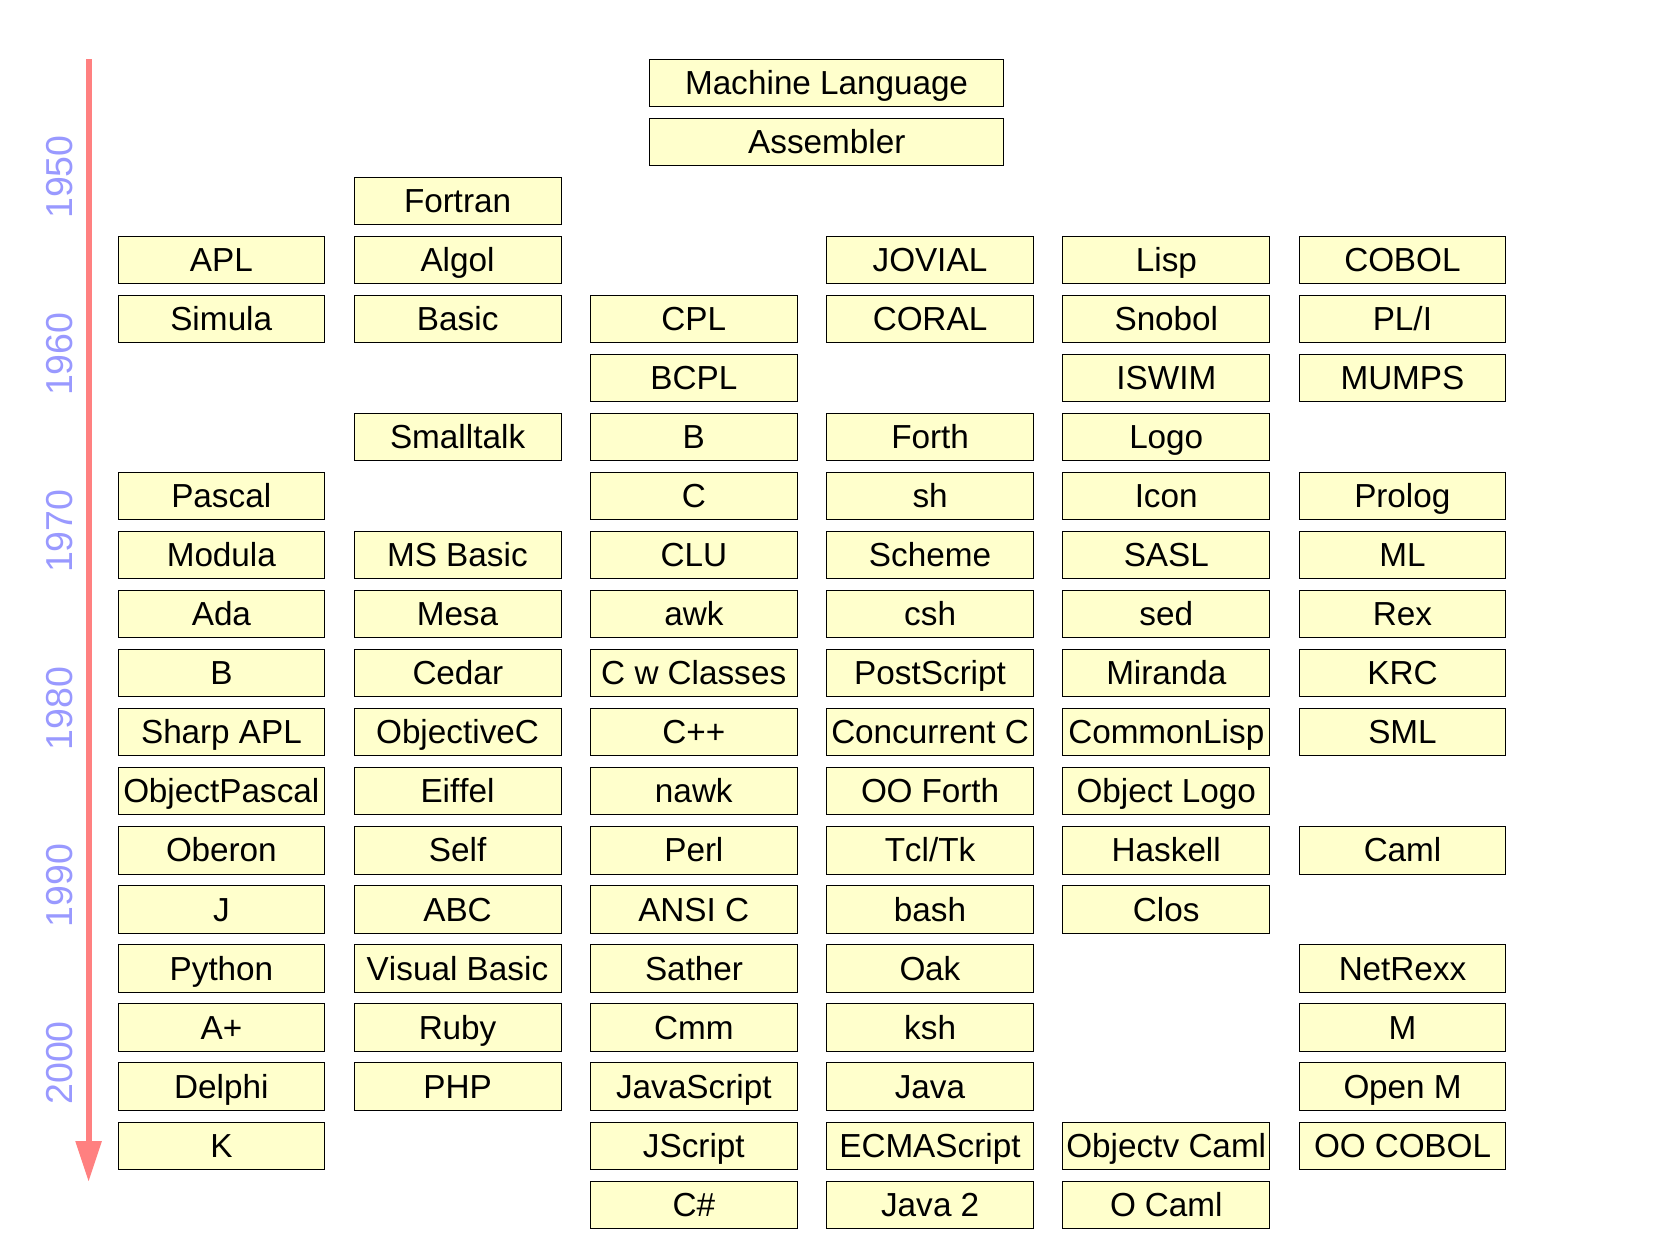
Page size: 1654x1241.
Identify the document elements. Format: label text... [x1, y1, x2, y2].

text_box csh [826, 590, 1034, 638]
text_box ML [1299, 531, 1506, 579]
text_box Tcl/Tk [826, 826, 1034, 875]
text_box B [590, 413, 798, 461]
text_box sh [826, 472, 1034, 520]
text_box Perl [590, 826, 798, 875]
text_box Rex [1299, 590, 1506, 638]
text_box Forth [826, 413, 1034, 461]
text_box Python [118, 944, 325, 993]
text_box 1980 [29, 649, 86, 768]
text_box Haskell [1062, 826, 1270, 875]
text_box Object Logo [1062, 767, 1270, 815]
text_box Sather [590, 944, 798, 993]
text_box NetRexx [1299, 944, 1506, 993]
text_box MUMPS [1299, 354, 1506, 402]
text_box Java 2 [826, 1181, 1034, 1229]
text_box 1960 [29, 295, 86, 414]
text_box A+ [118, 1003, 325, 1052]
text_box KRC [1299, 649, 1506, 697]
text_box Scheme [826, 531, 1034, 579]
text_box ISWIM [1062, 354, 1270, 402]
text_box ObjectiveC [354, 708, 562, 756]
text_box Basic [354, 295, 562, 343]
text_box 1990 [29, 826, 86, 945]
text_box Cmm [590, 1003, 798, 1052]
text_box Oak [826, 944, 1034, 993]
text_box Fortran [354, 177, 562, 225]
text_box C [590, 472, 798, 520]
text_box APL [118, 236, 325, 284]
text_box Assembler [649, 118, 1004, 166]
text_box Ruby [354, 1003, 562, 1052]
text_box O Caml [1062, 1181, 1270, 1229]
text_box COBOL [1299, 236, 1506, 284]
text_box M [1299, 1003, 1506, 1052]
text_box MS Basic [354, 531, 562, 579]
text_box Visual Basic [354, 944, 562, 993]
text_box B [118, 649, 325, 697]
text_box Oberon [118, 826, 325, 875]
text_box sed [1062, 590, 1270, 638]
text_box CommonLisp [1062, 708, 1270, 756]
text_box awk [590, 590, 798, 638]
text_box 2000 [29, 1003, 86, 1123]
text_box Open M [1299, 1062, 1506, 1111]
text_box K [118, 1122, 325, 1170]
text_box Cedar [354, 649, 562, 697]
text_box Pascal [118, 472, 325, 520]
text_box Mesa [354, 590, 562, 638]
text_box Objectv Caml [1062, 1122, 1270, 1170]
text_box ECMAScript [826, 1122, 1034, 1170]
text_box 1970 [29, 472, 86, 591]
text_box BCPL [590, 354, 798, 402]
text_box Lisp [1062, 236, 1270, 284]
text_box Miranda [1062, 649, 1270, 697]
text_box PHP [354, 1062, 562, 1111]
text_box Java [826, 1062, 1034, 1111]
text_box Logo [1062, 413, 1270, 461]
text_box CORAL [826, 295, 1034, 343]
text_box Modula [118, 531, 325, 579]
text_box SASL [1062, 531, 1270, 579]
text_box CPL [590, 295, 798, 343]
text_box Snobol [1062, 295, 1270, 343]
text_box JScript [590, 1122, 798, 1170]
text_box OO COBOL [1299, 1122, 1506, 1170]
text_box C# [590, 1181, 798, 1229]
text_box Icon [1062, 472, 1270, 520]
text_box Ada [118, 590, 325, 638]
text_box ObjectPascal [118, 767, 325, 815]
text_box 1950 [29, 118, 86, 237]
text_box Machine Language [649, 59, 1004, 107]
text_box PL/I [1299, 295, 1506, 343]
text_box Caml [1299, 826, 1506, 875]
text_box PostScript [826, 649, 1034, 697]
text_box Self [354, 826, 562, 875]
text_box ANSI C [590, 885, 798, 934]
text_box Prolog [1299, 472, 1506, 520]
text_box nawk [590, 767, 798, 815]
text_box Algol [354, 236, 562, 284]
text_box CLU [590, 531, 798, 579]
text_box Sharp APL [118, 708, 325, 756]
text_box JavaScript [590, 1062, 798, 1111]
text_box ABC [354, 885, 562, 934]
text_box SML [1299, 708, 1506, 756]
text_box ksh [826, 1003, 1034, 1052]
text_box JOVIAL [826, 236, 1034, 284]
text_box Concurrent C [826, 708, 1034, 756]
text_box OO Forth [826, 767, 1034, 815]
text_box Delphi [118, 1062, 325, 1111]
text_box C w Classes [590, 649, 798, 697]
text_box Simula [118, 295, 325, 343]
text_box C++ [590, 708, 798, 756]
text_box Smalltalk [354, 413, 562, 461]
text_box bash [826, 885, 1034, 934]
text_box J [118, 885, 325, 934]
text_box Eiffel [354, 767, 562, 815]
text_box Clos [1062, 885, 1270, 934]
